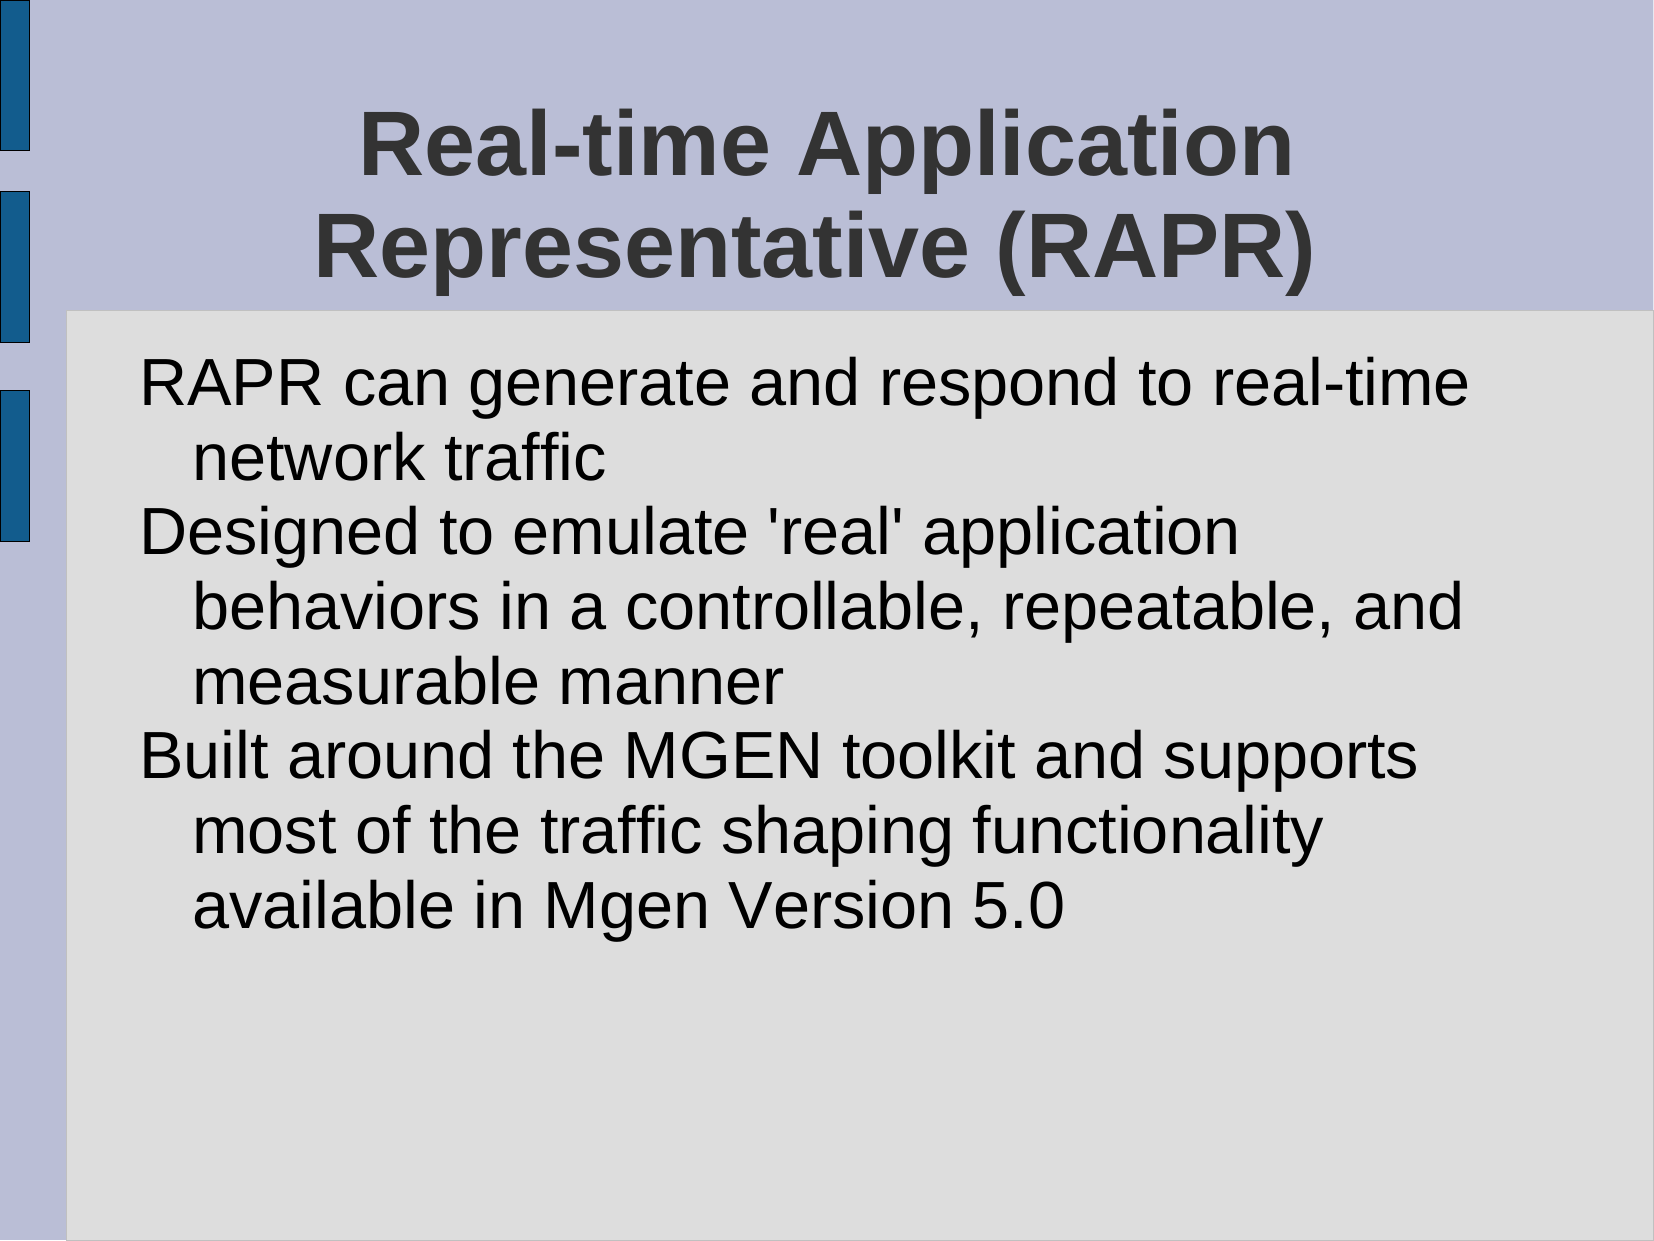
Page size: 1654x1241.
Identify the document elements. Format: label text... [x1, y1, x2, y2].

list RAPR can generate and respond to real-time network traffic Designed to emulate 'real' application behaviors in a controllable, repeatable, and measurable manner Built around the MGEN toolkit and supports most of the traffic shaping functionality available in Mgen Version 5.0 [121, 344, 1534, 1127]
title Real-time Application Representative (RAPR) [121, 75, 1534, 314]
